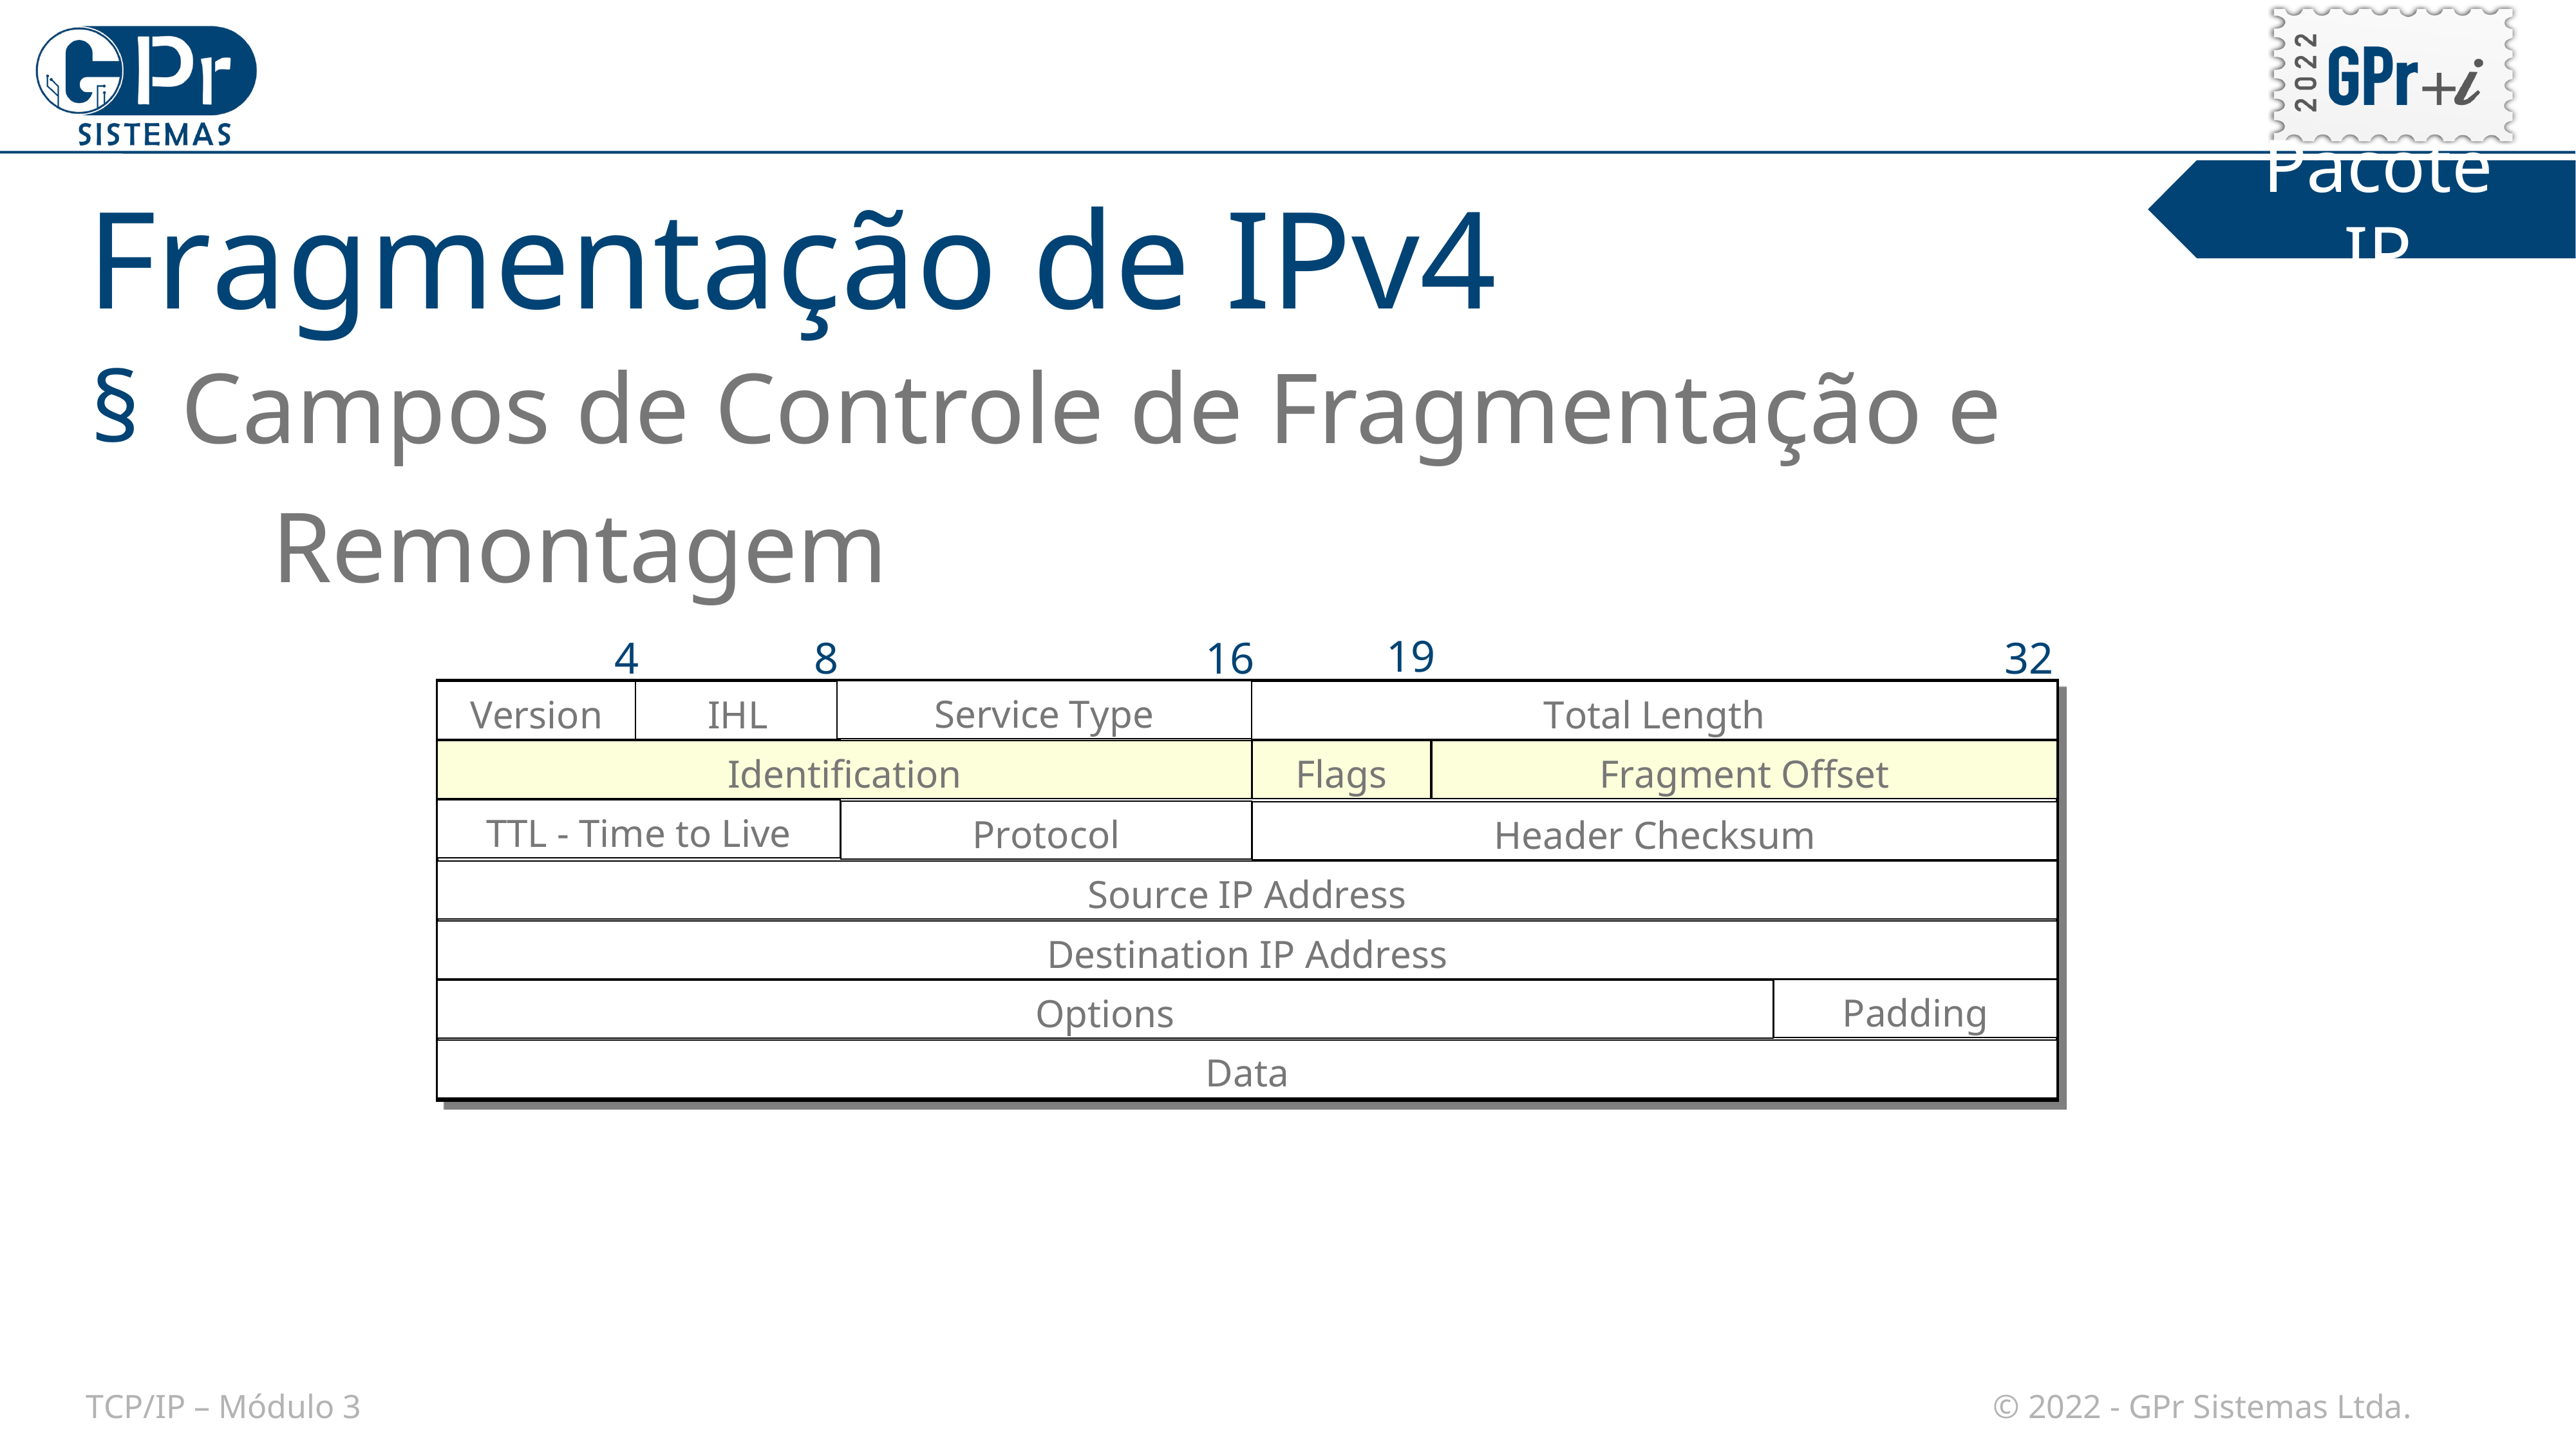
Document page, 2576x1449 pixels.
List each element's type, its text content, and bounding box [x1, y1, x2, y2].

text_box Options [437, 980, 1773, 1038]
text_box Source IP Address [437, 861, 2058, 919]
text_box Service Type [837, 681, 1252, 739]
text_box Version [437, 681, 635, 739]
text_box 8 [805, 627, 896, 685]
text_box Total Length [1252, 681, 2058, 739]
text_box Destination IP Address [437, 921, 2058, 979]
text_box 19 [1377, 624, 1521, 682]
text_box [2148, 160, 2353, 258]
text_box 32 [1995, 626, 2140, 684]
text_box [2398, 160, 2576, 258]
text_box Protocol [841, 801, 1252, 859]
text_box Fragment Offset [1431, 741, 2057, 799]
list Fragmentação de IPv4 [81, 169, 2496, 343]
text_box [437, 739, 2058, 861]
text_box Identification [437, 741, 1252, 799]
text_box IHL [635, 681, 840, 739]
text_box TTL - Time to Live [437, 800, 840, 858]
picture [34, 26, 257, 147]
text_box 16 [1196, 626, 1359, 684]
text_box Data [437, 1040, 2058, 1098]
list Campos de Controle de Fragmentação e Remontagem [80, 319, 2496, 1382]
text_box 4 [605, 627, 696, 685]
text_box Padding [1774, 980, 2057, 1037]
text_box Flags [1252, 741, 1431, 799]
text_box [437, 979, 2058, 1040]
text_box Header Checksum [1252, 802, 2058, 860]
picture [2268, 4, 2519, 145]
text_box Pacote IP [2219, 157, 2537, 256]
